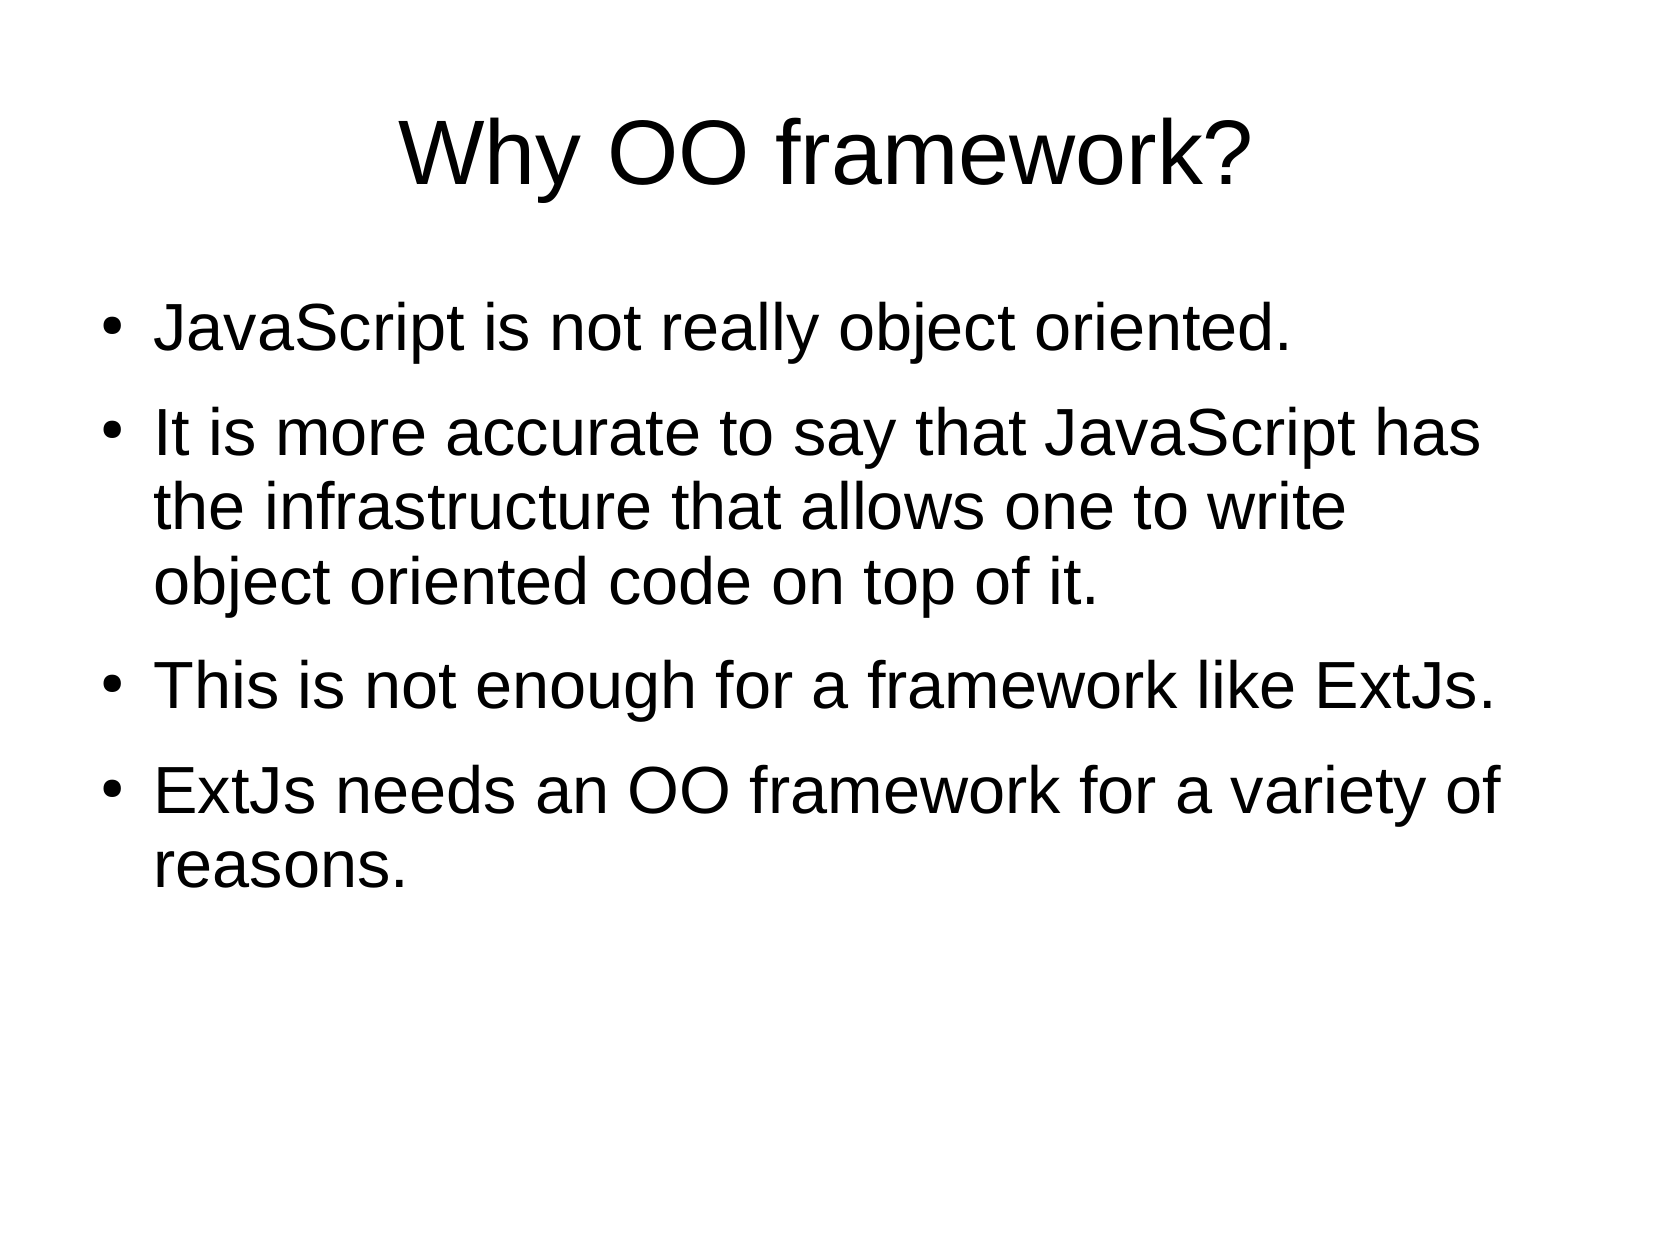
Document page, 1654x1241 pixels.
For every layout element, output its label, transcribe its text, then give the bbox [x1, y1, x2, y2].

list JavaScript is not really object oriented. It is more accurate to say that JavaScript has the infrastructure that allows one to write object oriented code on top of it. This is not enough for a framework like ExtJs. ExtJs needs an OO framework for a variety of reasons. [82, 290, 1538, 1010]
title Why OO framework? [82, 49, 1571, 257]
